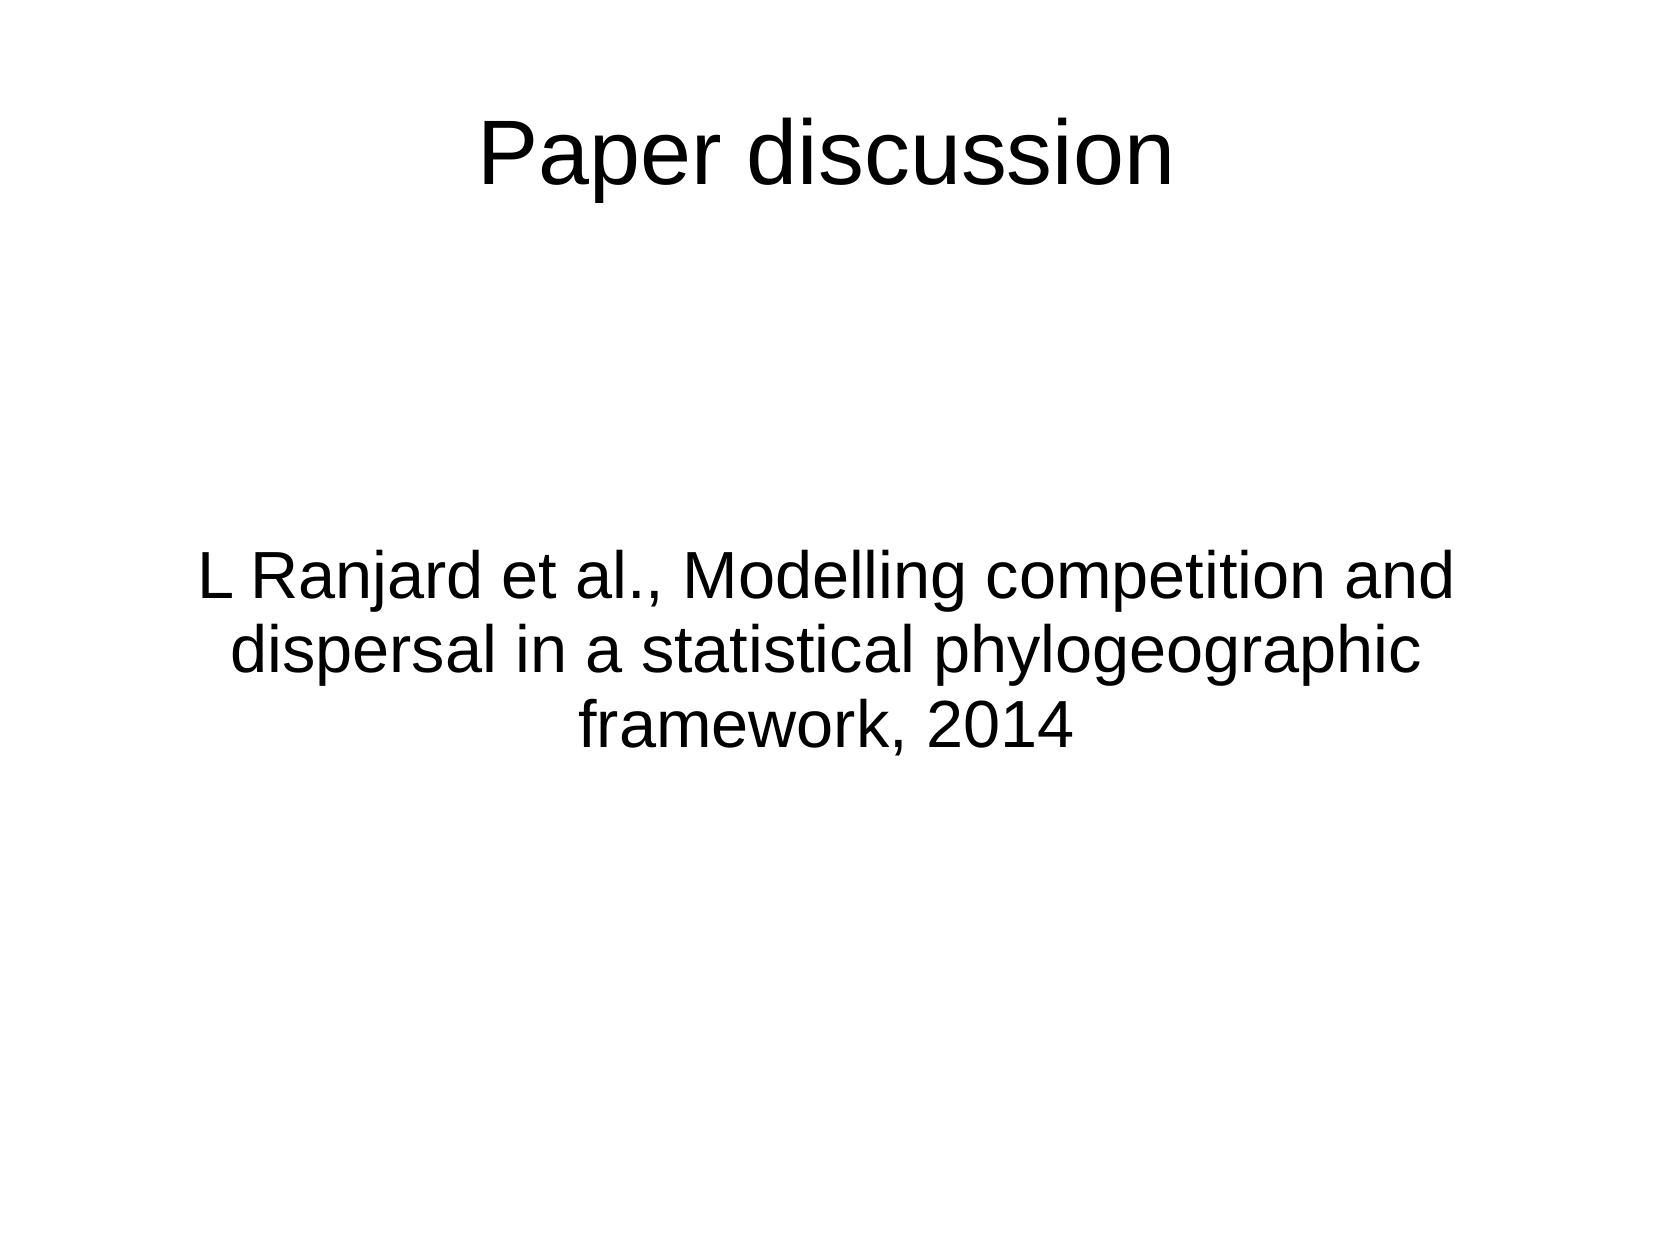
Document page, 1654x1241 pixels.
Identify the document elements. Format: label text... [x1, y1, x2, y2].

subtitle L Ranjard et al., Modelling competition and dispersal in a statistical phylogeographic framework, 2014 [82, 290, 1571, 1010]
title Paper discussion [82, 49, 1571, 257]
